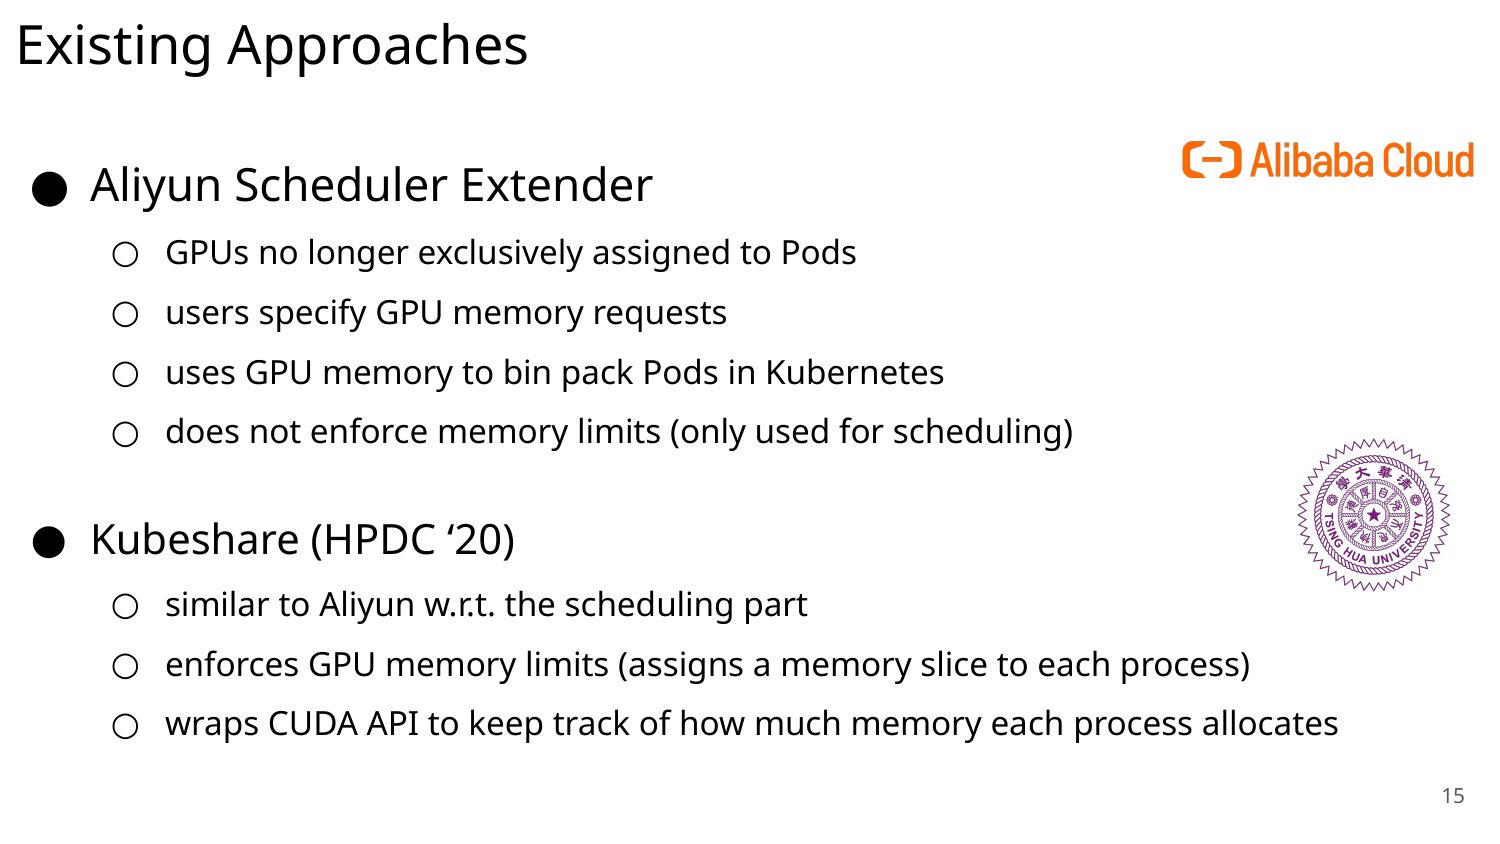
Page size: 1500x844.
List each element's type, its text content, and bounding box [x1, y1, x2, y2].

text_box Aliyun Scheduler Extender GPUs no longer exclusively assigned to Pods users specify GPU memory requests uses GPU memory to bin pack Pods in Kubernetes does not enforce memory limits (only used for scheduling) [0, 113, 1332, 466]
picture [1111, 0, 1500, 333]
picture [1297, 438, 1451, 592]
text_box Kubeshare (HPDC ‘20) similar to Aliyun w.r.t. the scheduling part enforces GPU memory limits (assigns a memory slice to each process) wraps CUDA API to keep track of how much memory each process allocates [0, 472, 1370, 758]
title Existing Approaches [0, 0, 1111, 91]
slide_number <number> [1389, 764, 1480, 830]
